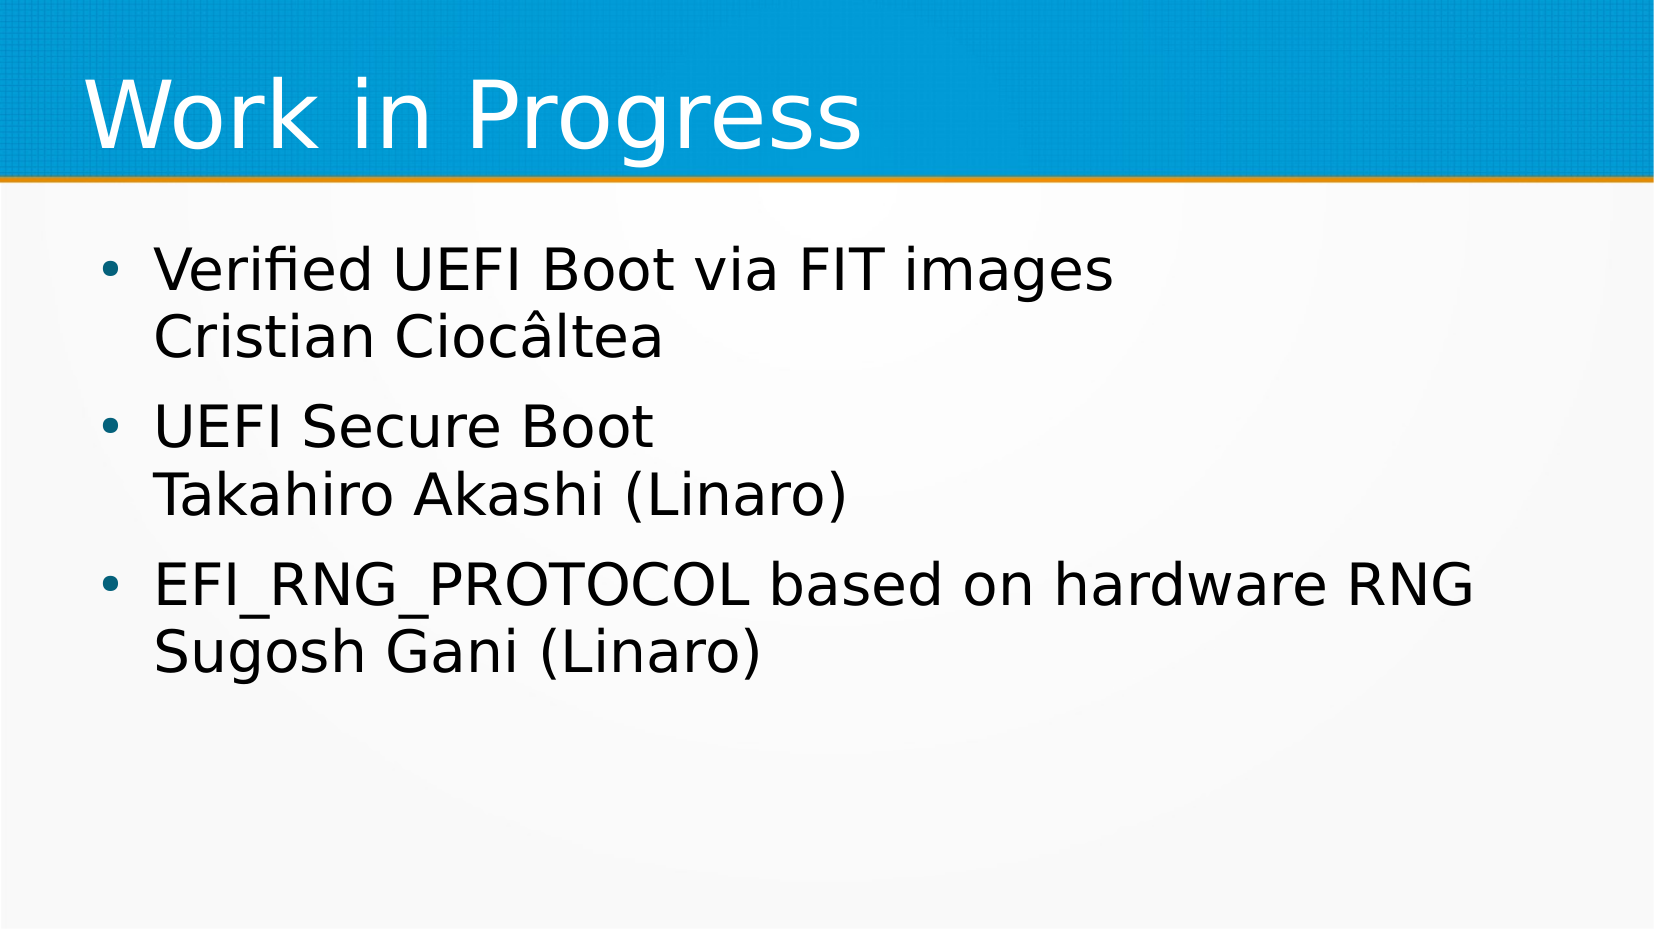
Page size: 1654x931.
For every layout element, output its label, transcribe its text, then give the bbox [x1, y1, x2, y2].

title Work in Progress [82, 14, 1571, 171]
picture [0, 175, 1654, 931]
list Verified UEFI Boot via FIT images Cristian Ciocâltea UEFI Secure Boot Takahiro Akashi (Linaro) EFI_RNG_PROTOCOL based on hardware RNG Sugosh Gani (Linaro) [82, 236, 1563, 811]
